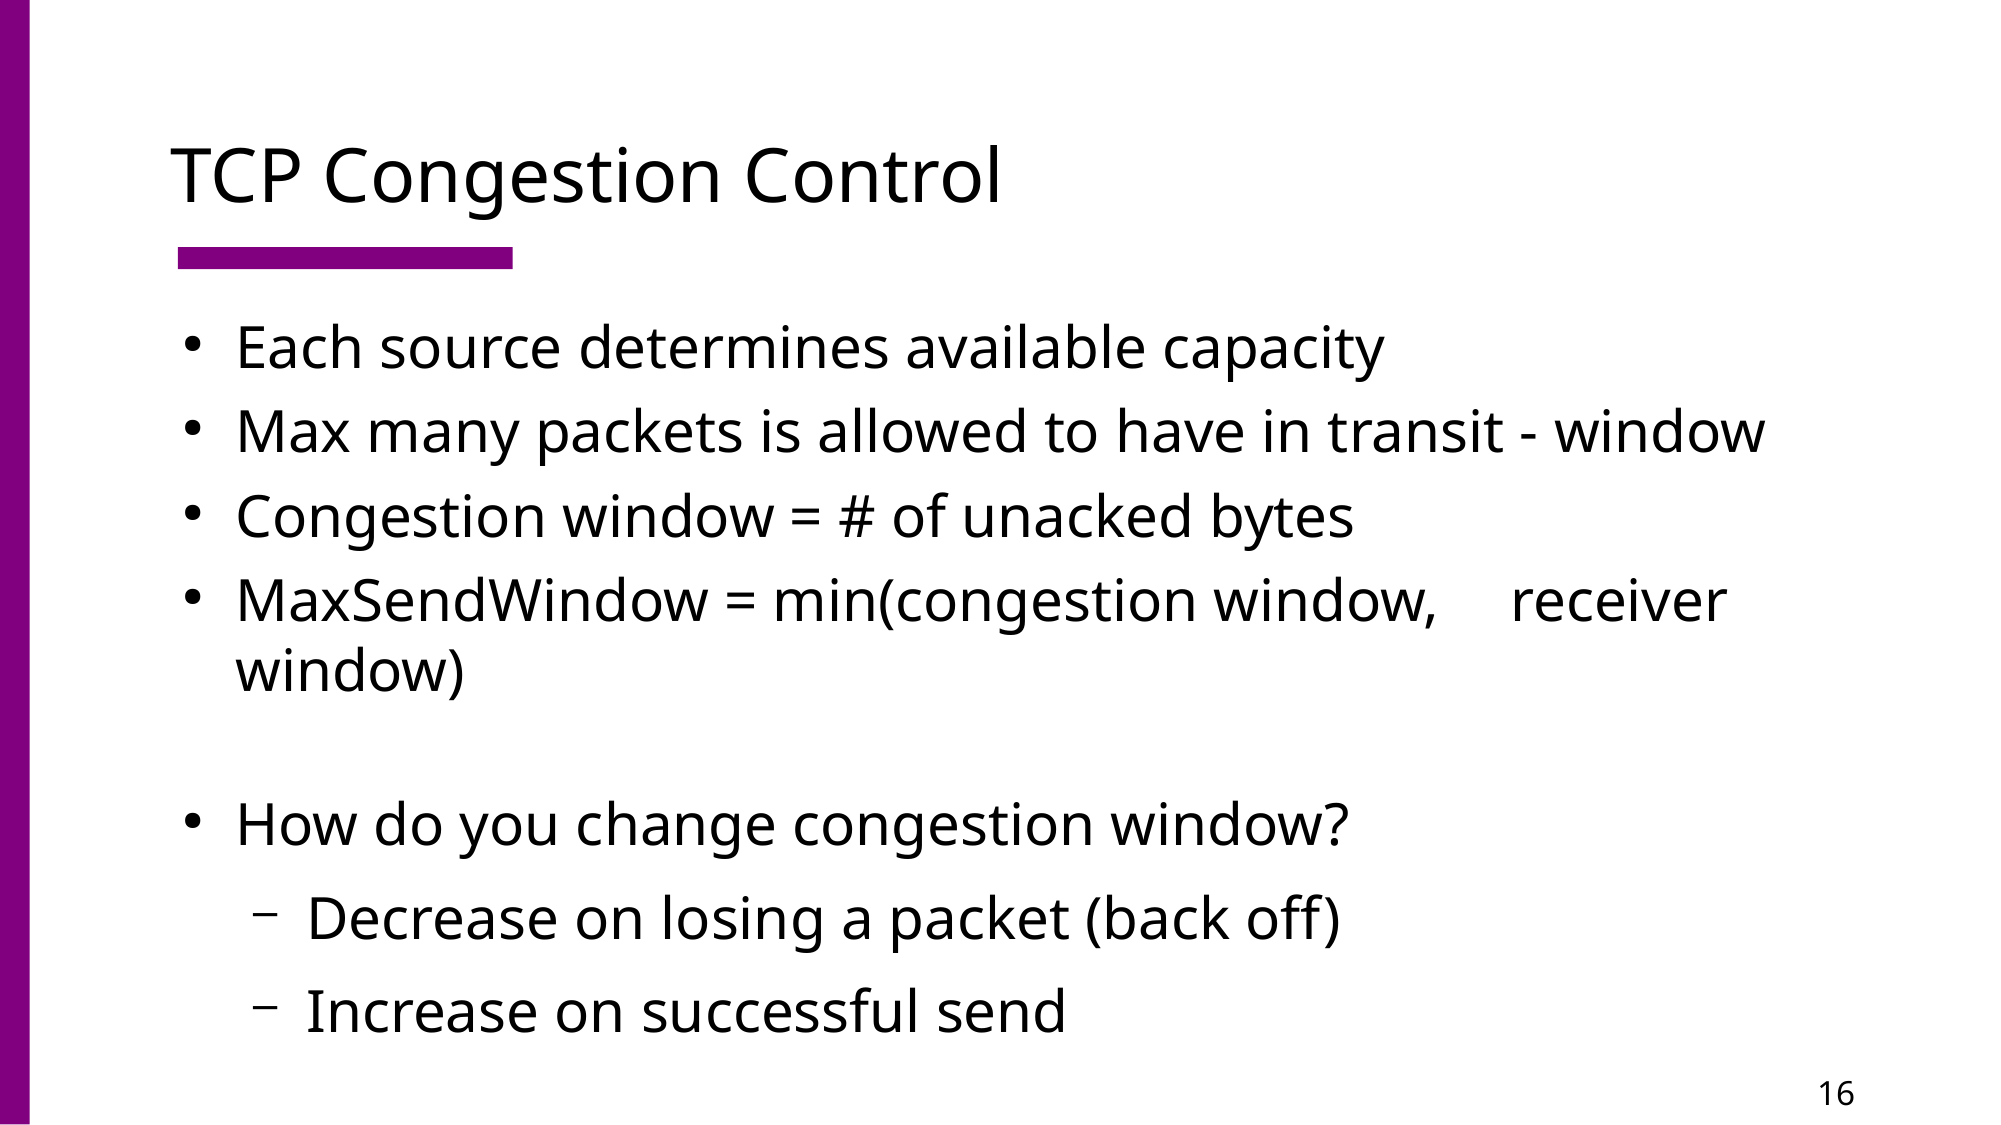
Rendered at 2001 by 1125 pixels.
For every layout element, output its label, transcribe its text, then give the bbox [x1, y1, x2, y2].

list Each source determines available capacity Max many packets is allowed to have in transit - window Congestion window = # of unacked bytes MaxSendWindow = min(congestion window, receiver window) How do you change congestion window? Decrease on losing a packet (back off) Increase on successful send [149, 302, 1959, 1125]
title TCP Congestion Control [120, 29, 1932, 226]
